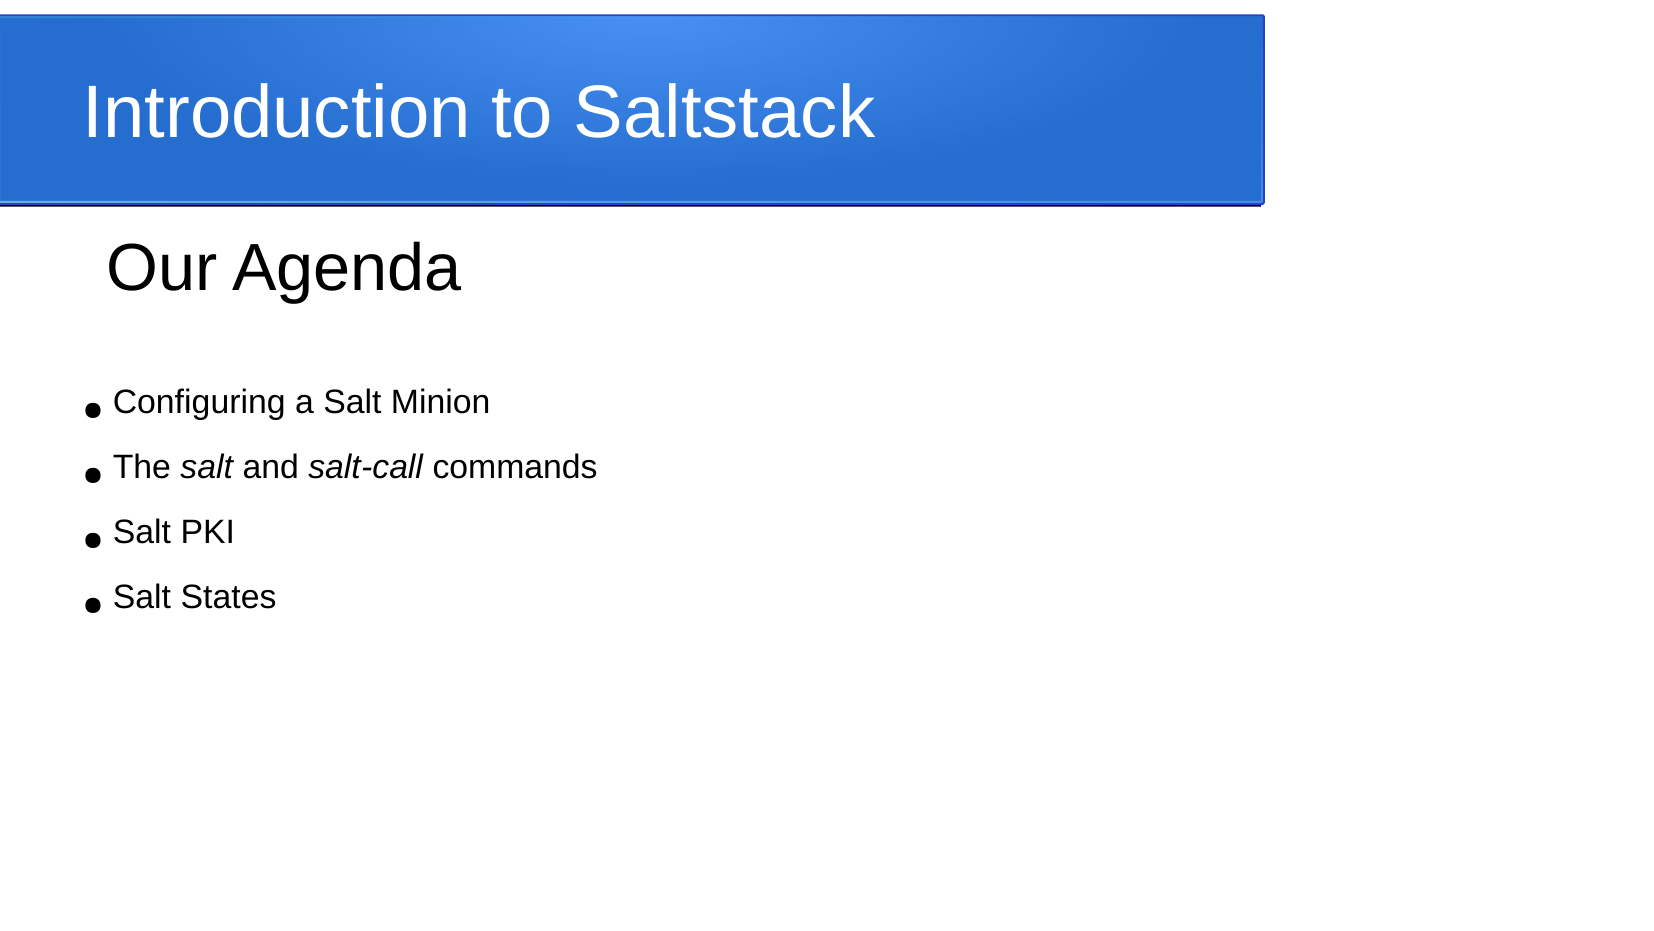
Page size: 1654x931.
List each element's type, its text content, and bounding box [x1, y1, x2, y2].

subtitle Our Agenda Configuring a Salt Minion The salt and salt-call commands Salt PKI Salt States [82, 230, 1571, 770]
title Introduction to Saltstack [82, 35, 1235, 189]
